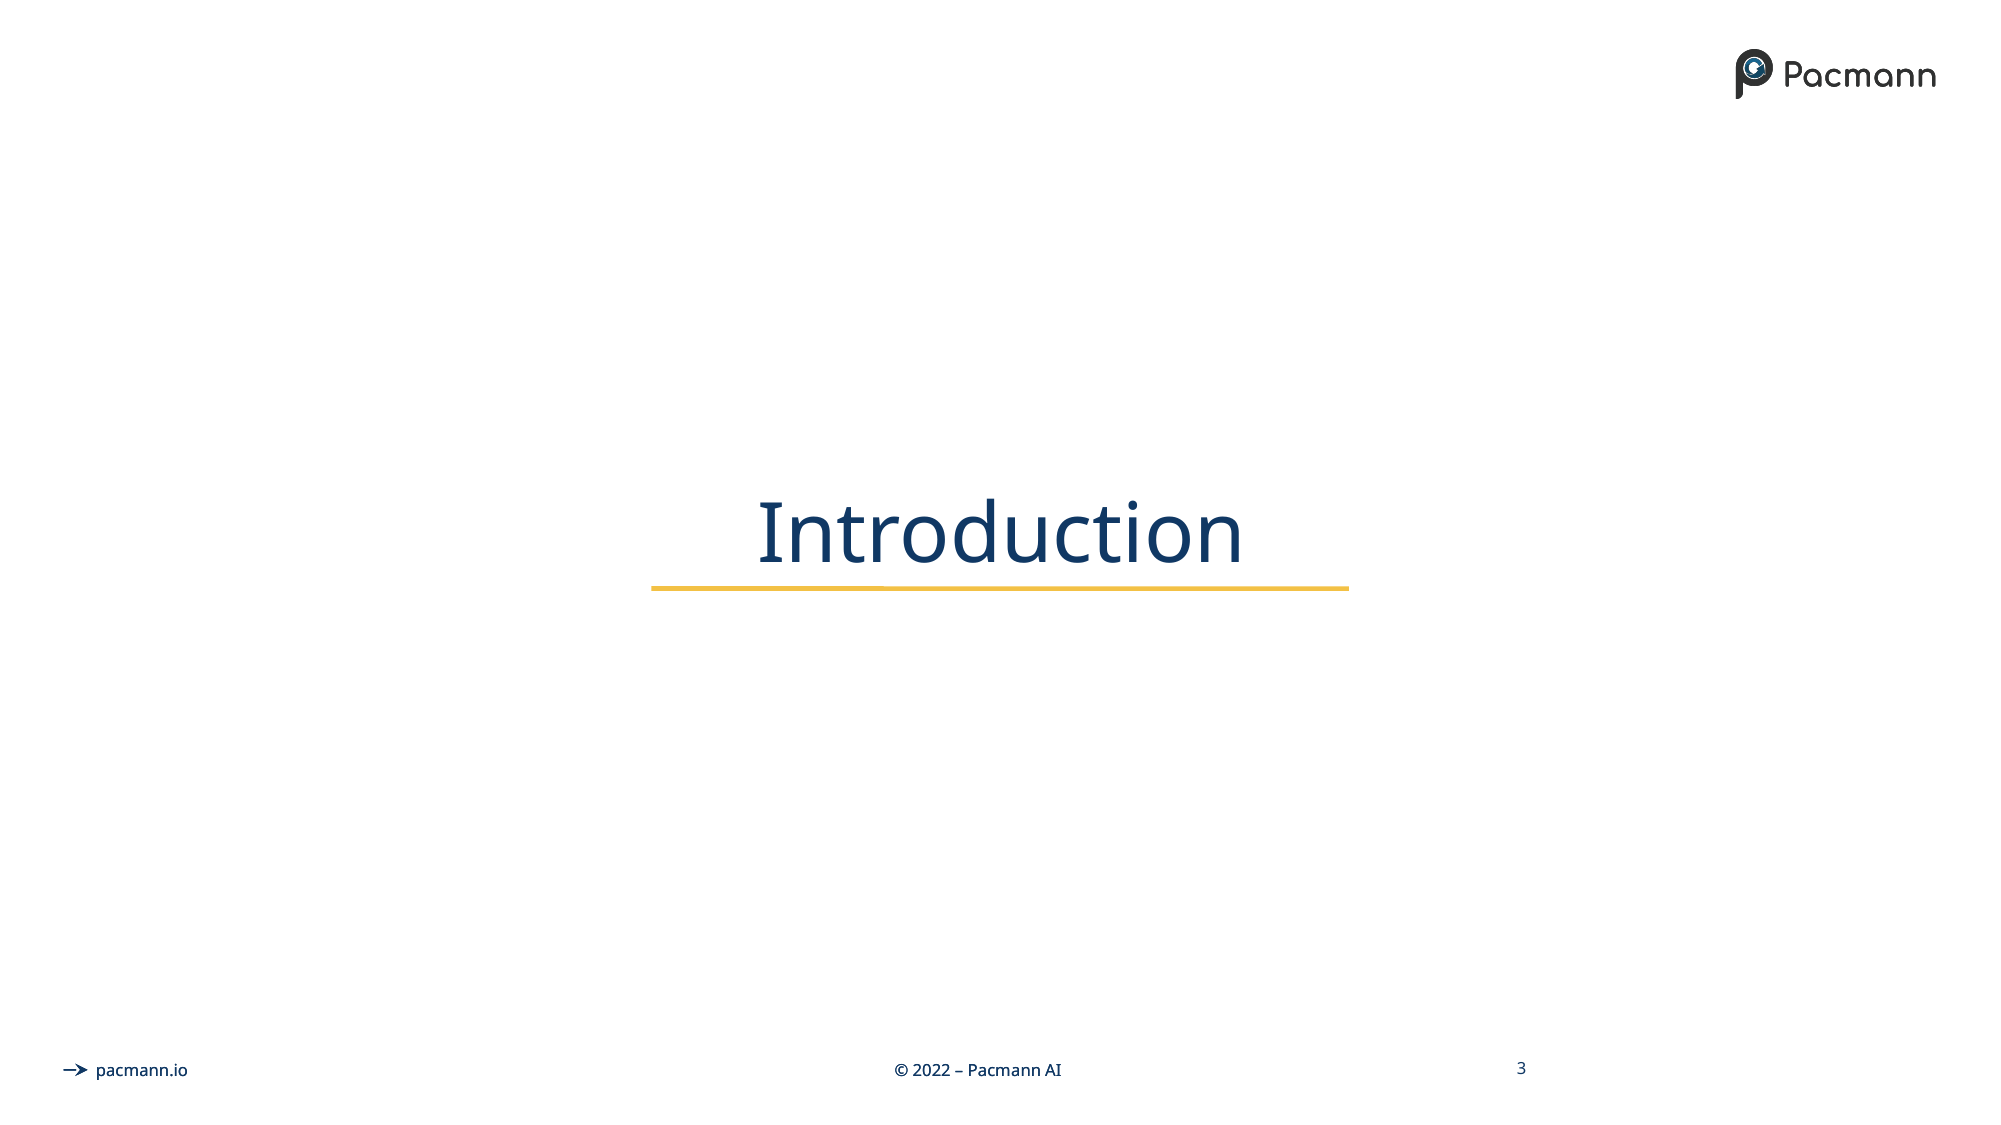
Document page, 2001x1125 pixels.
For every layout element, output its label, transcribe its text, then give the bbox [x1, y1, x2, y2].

picture [1707, 36, 1966, 112]
title Introduction [51, 441, 1952, 589]
